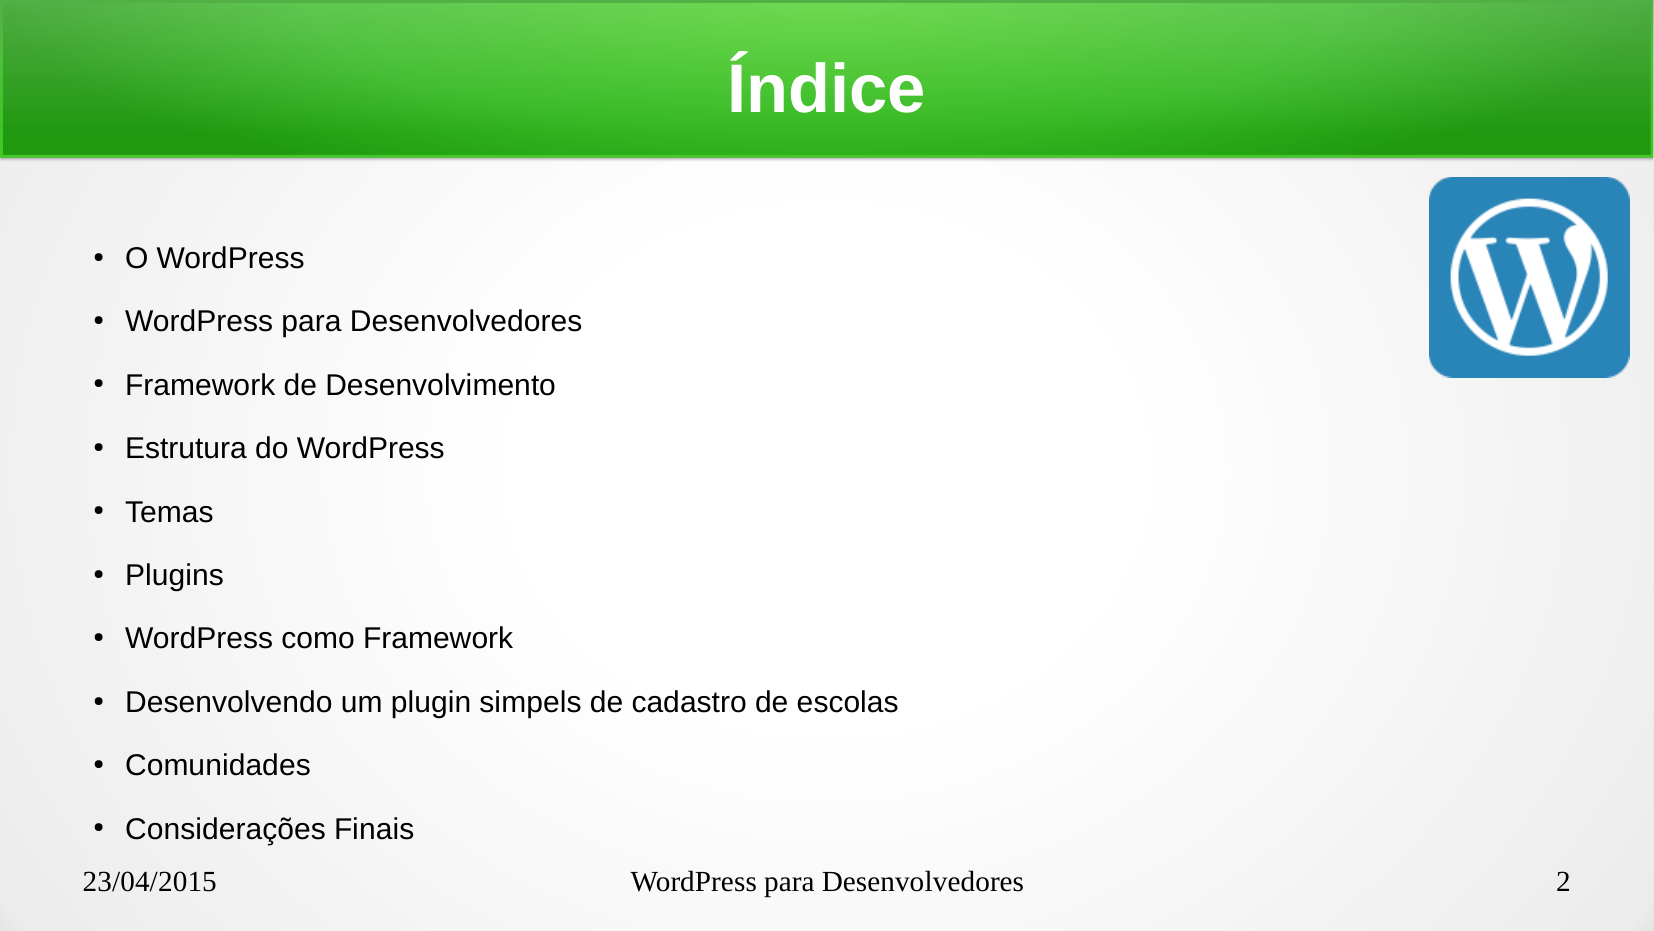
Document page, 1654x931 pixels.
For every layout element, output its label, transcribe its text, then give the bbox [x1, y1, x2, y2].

title Índice [82, 35, 1571, 142]
list O WordPress WordPress para Desenvolvedores Framework de Desenvolvimento Estrutura do WordPress Temas Plugins WordPress como Framework Desenvolvendo um plugin simpels de cadastro de escolas Comunidades Considerações Finais [82, 224, 1571, 851]
picture [1429, 177, 1630, 378]
